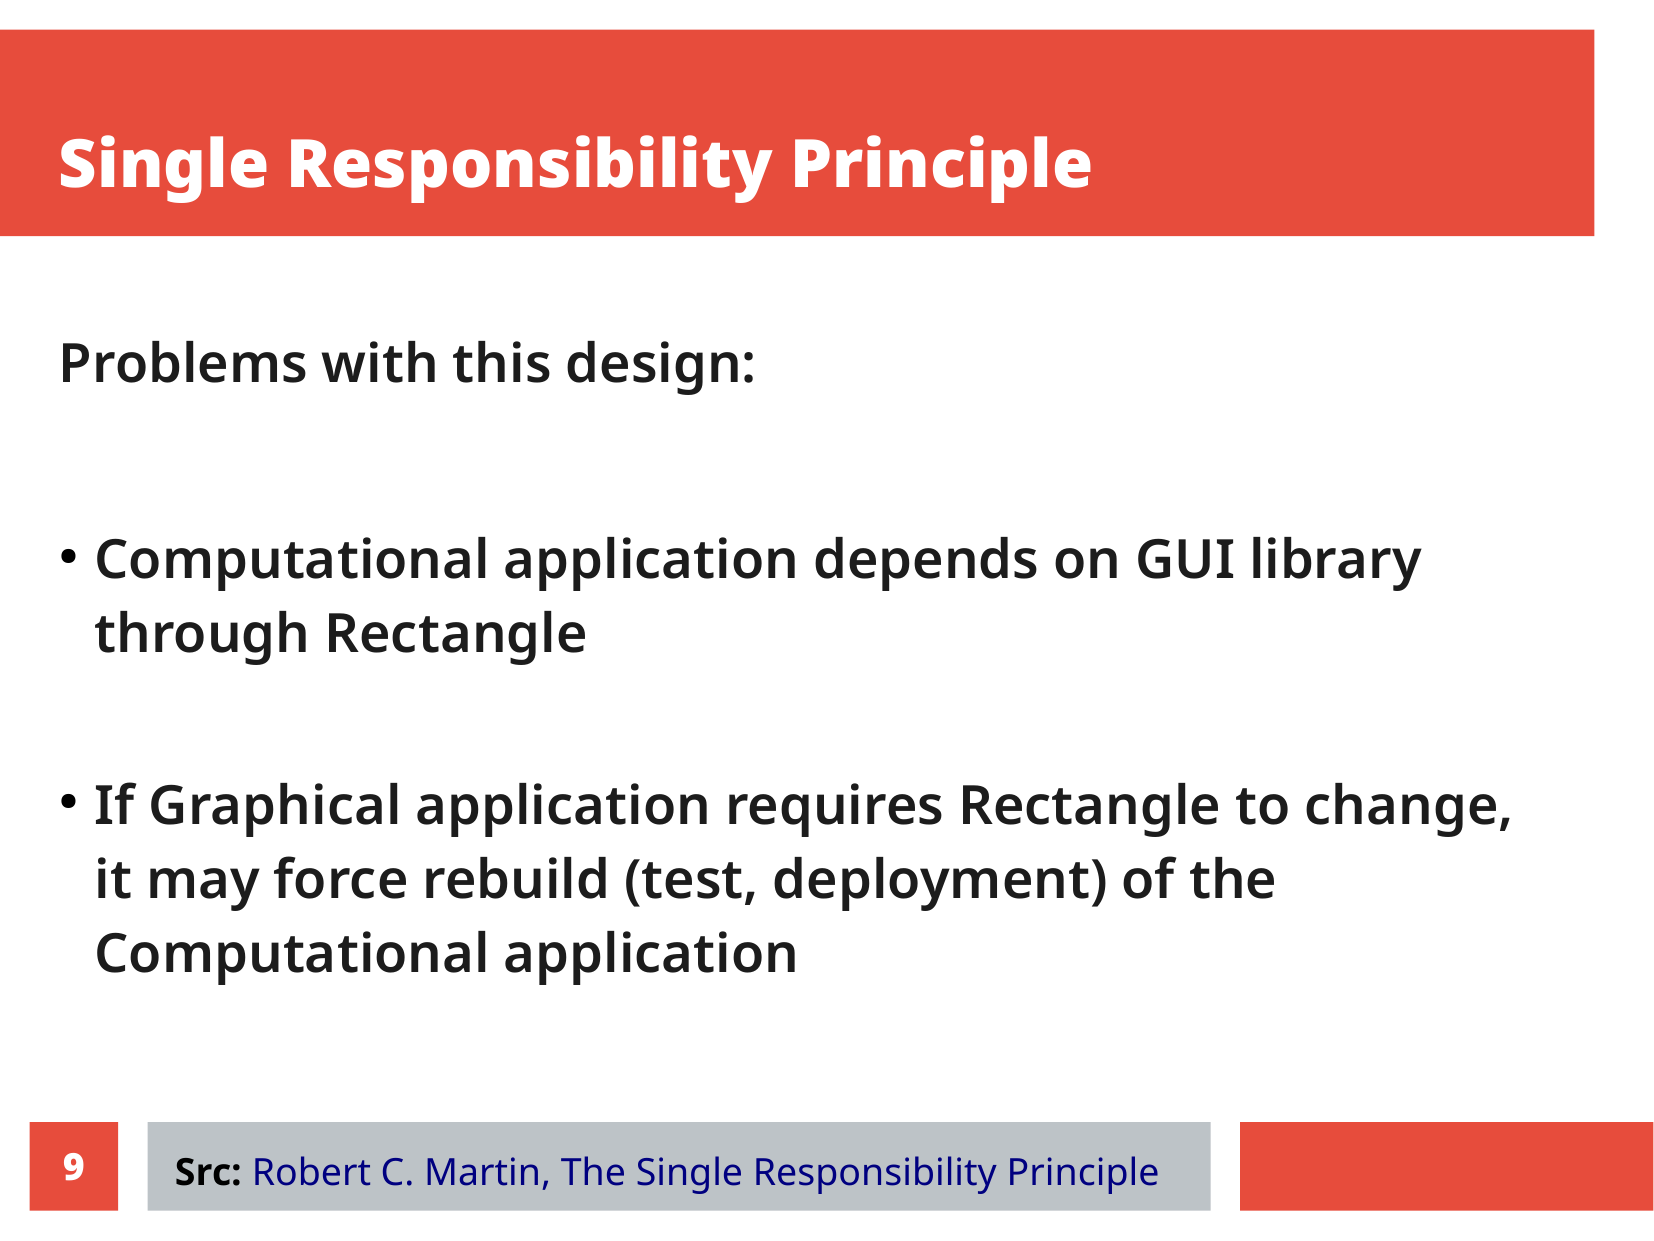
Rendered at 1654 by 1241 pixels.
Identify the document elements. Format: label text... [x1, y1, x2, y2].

title Single Responsibility Principle [59, 59, 1595, 207]
text_box Src: Robert C. Martin, The Single Responsibility Principle [160, 1138, 1642, 1201]
list Problems with this design: Computational application depends on GUI library through Rectangle If Graphical application requires Rectangle to change, it may force rebuild (test, deployment) of the Computational application [59, 324, 1565, 1093]
